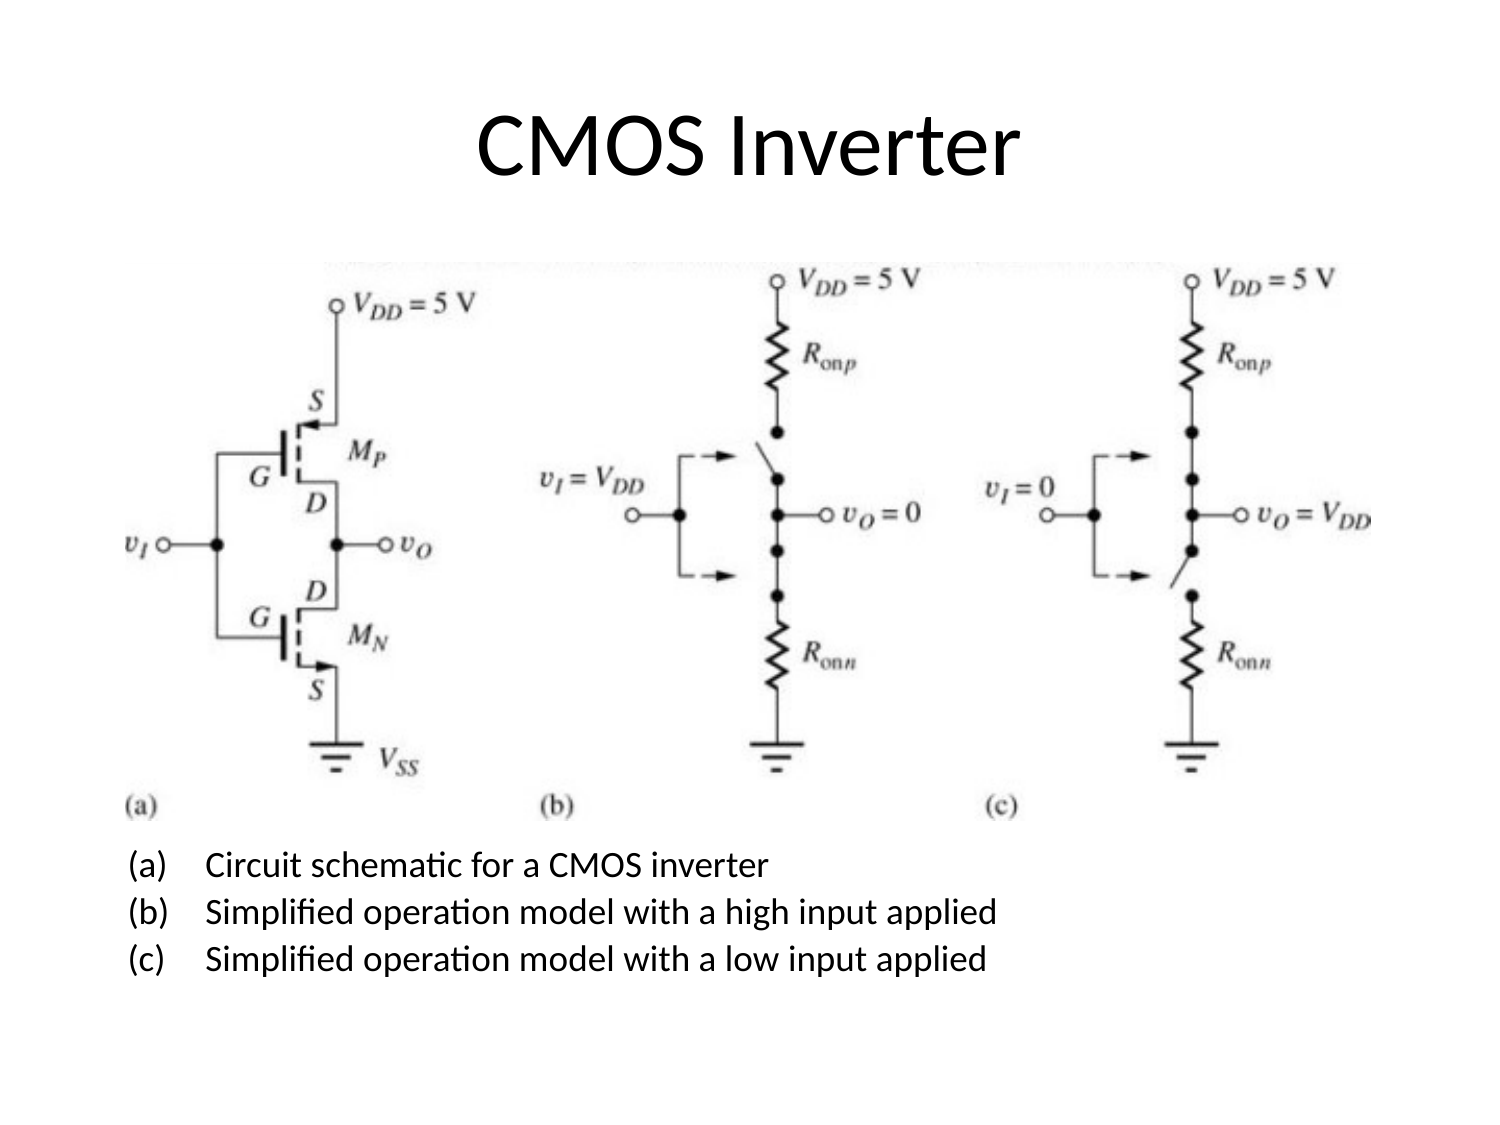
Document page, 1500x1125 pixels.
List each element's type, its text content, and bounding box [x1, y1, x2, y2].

picture [125, 262, 1371, 821]
title CMOS Inverter [75, 45, 1425, 233]
list Circuit schematic for a CMOS inverter Simplified operation model with a high input applied Simplified operation model with a low input applied [112, 837, 1388, 988]
